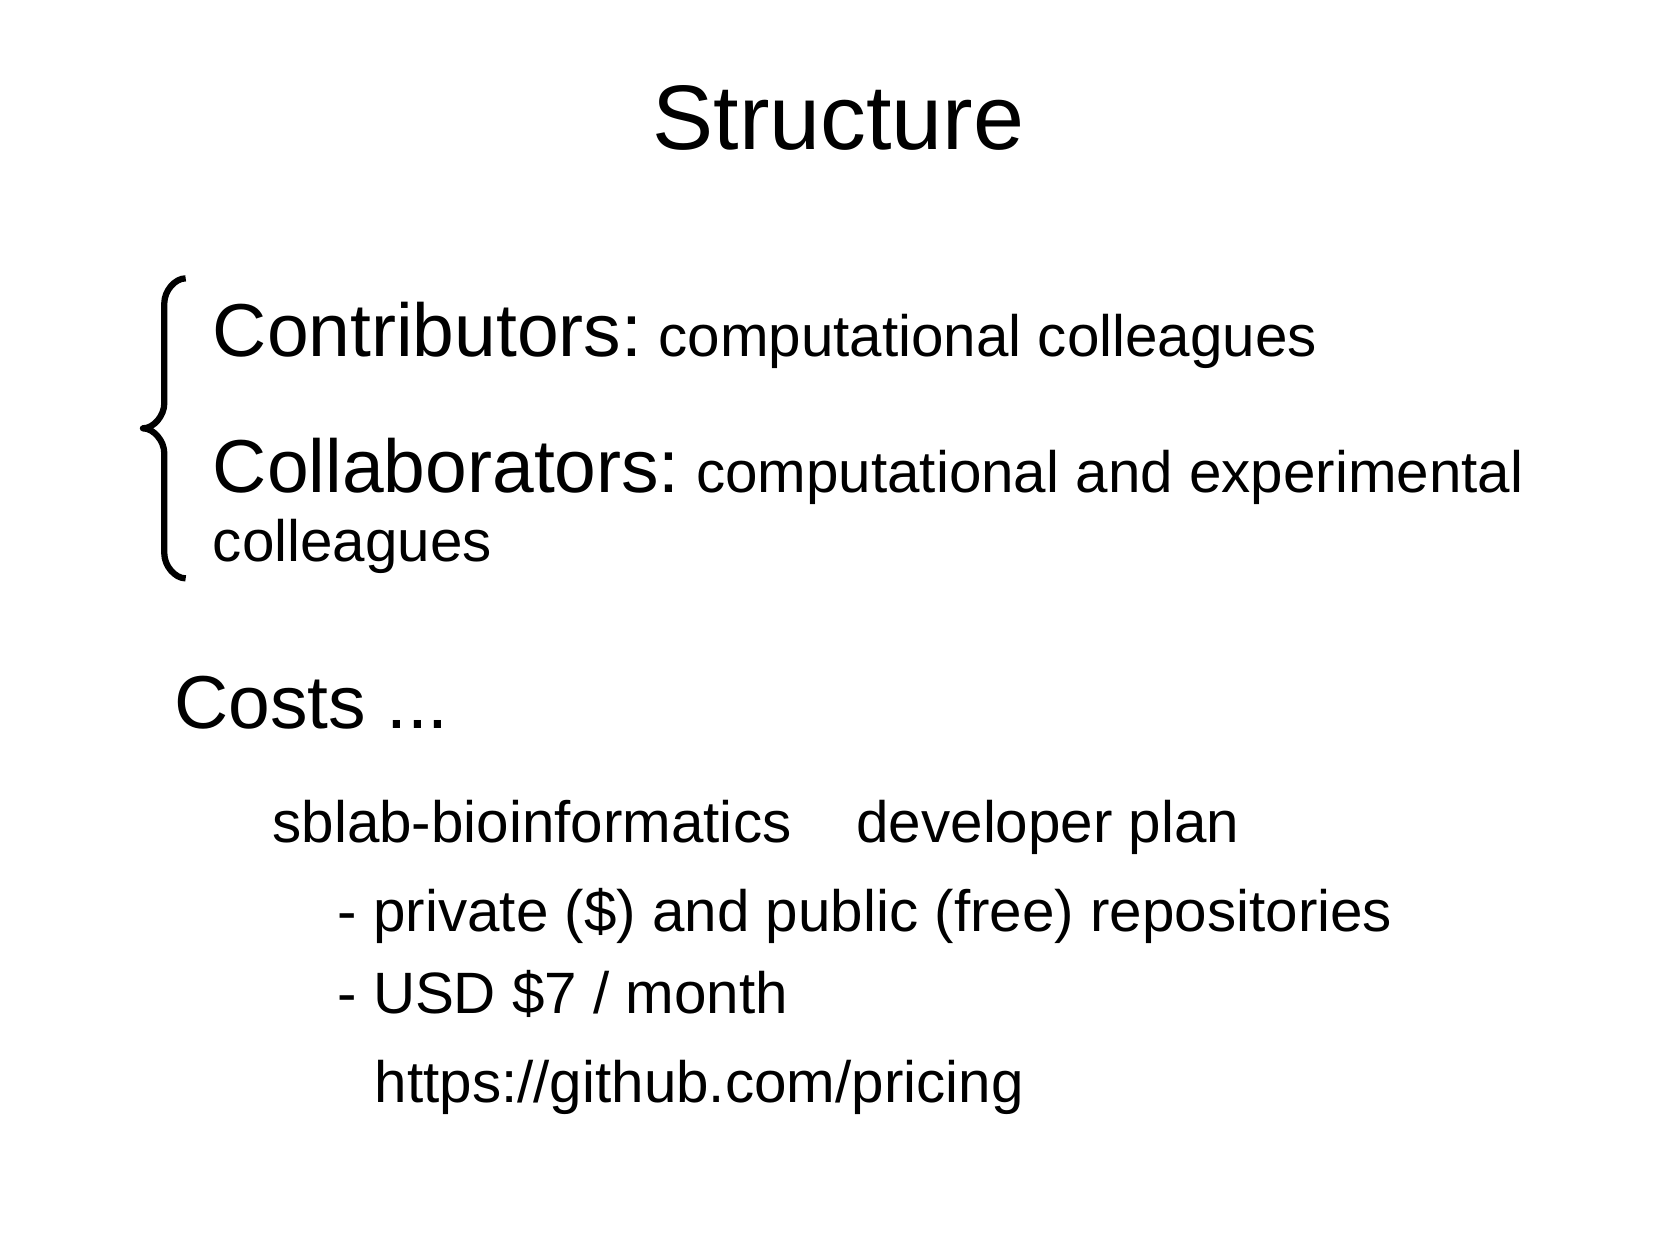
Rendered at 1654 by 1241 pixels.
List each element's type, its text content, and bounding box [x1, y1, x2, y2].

text_box https://github.com/pricing [360, 1042, 1045, 1141]
text_box Structure [100, 59, 1577, 201]
text_box Collaborators: computational and experimental colleagues [198, 417, 1581, 582]
text_box Contributors: computational colleagues [198, 281, 1373, 385]
text_box sblab-bioinformatics developer plan [257, 782, 1276, 863]
text_box - private ($) and public (free) repositories [322, 871, 1426, 961]
text_box - USD $7 / month [322, 953, 811, 1044]
text_box Costs ... [159, 653, 467, 767]
